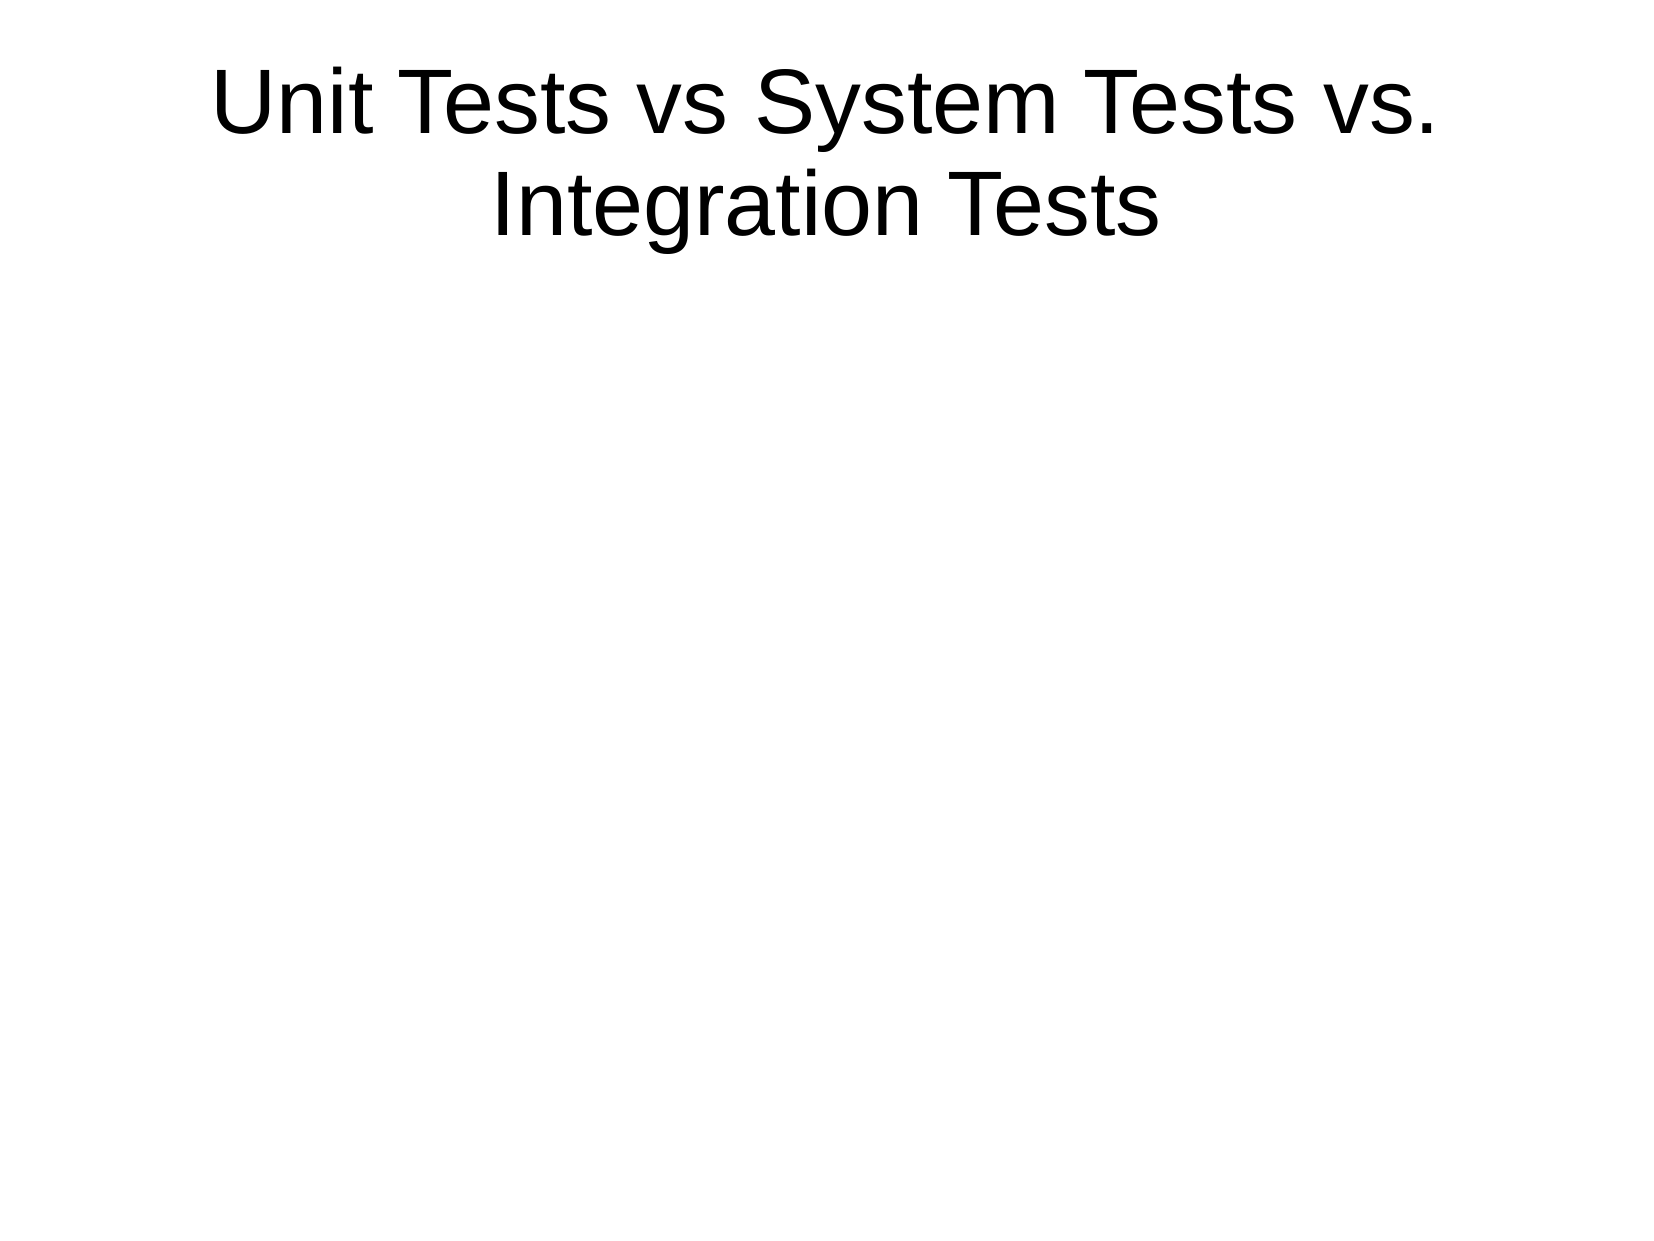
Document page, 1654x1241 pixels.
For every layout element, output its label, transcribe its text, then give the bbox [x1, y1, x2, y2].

title Unit Tests vs System Tests vs. Integration Tests [82, 49, 1571, 257]
